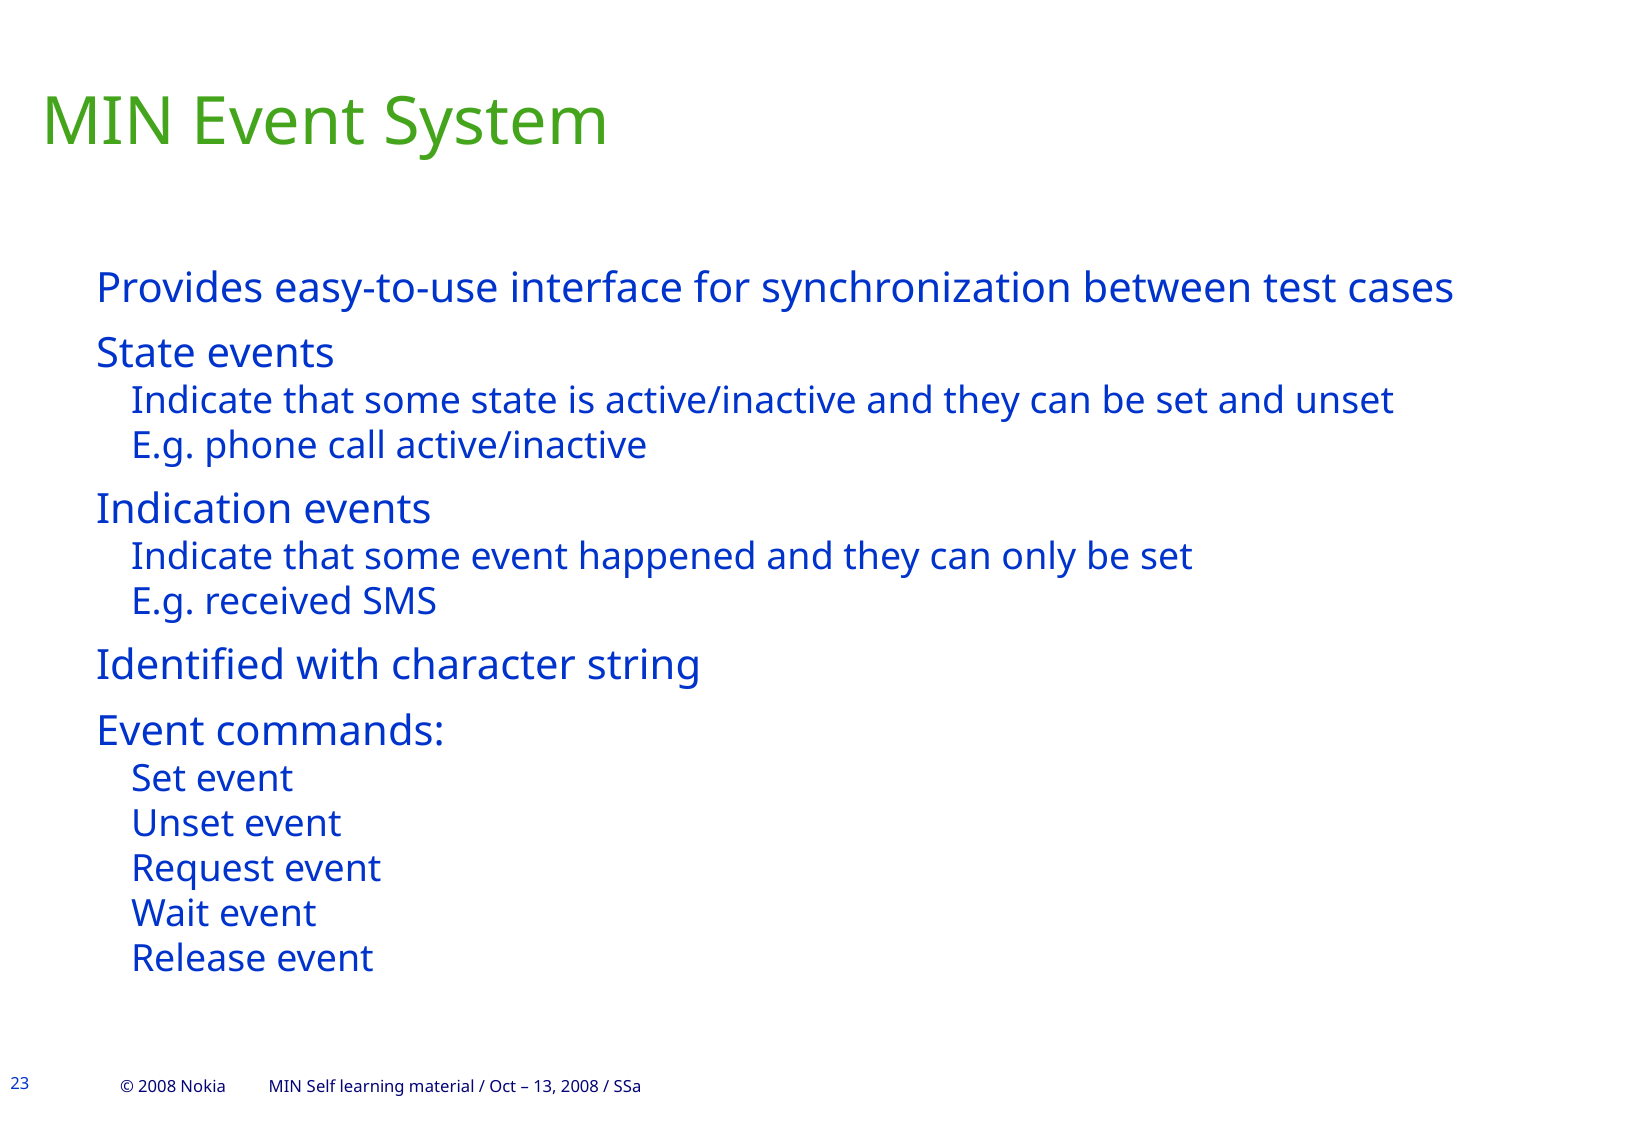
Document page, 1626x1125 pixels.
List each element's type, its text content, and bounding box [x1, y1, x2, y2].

list Provides easy-to-use interface for synchronization between test cases State events Indicate that some state is active/inactive and they can be set and unset E.g. phone call active/inactive Indication events Indicate that some event happened and they can only be set E.g. received SMS Identified with character string Event commands: Set event Unset event Request event Wait event Release event [81, 262, 1544, 1006]
title MIN Event System [41, 70, 1504, 174]
